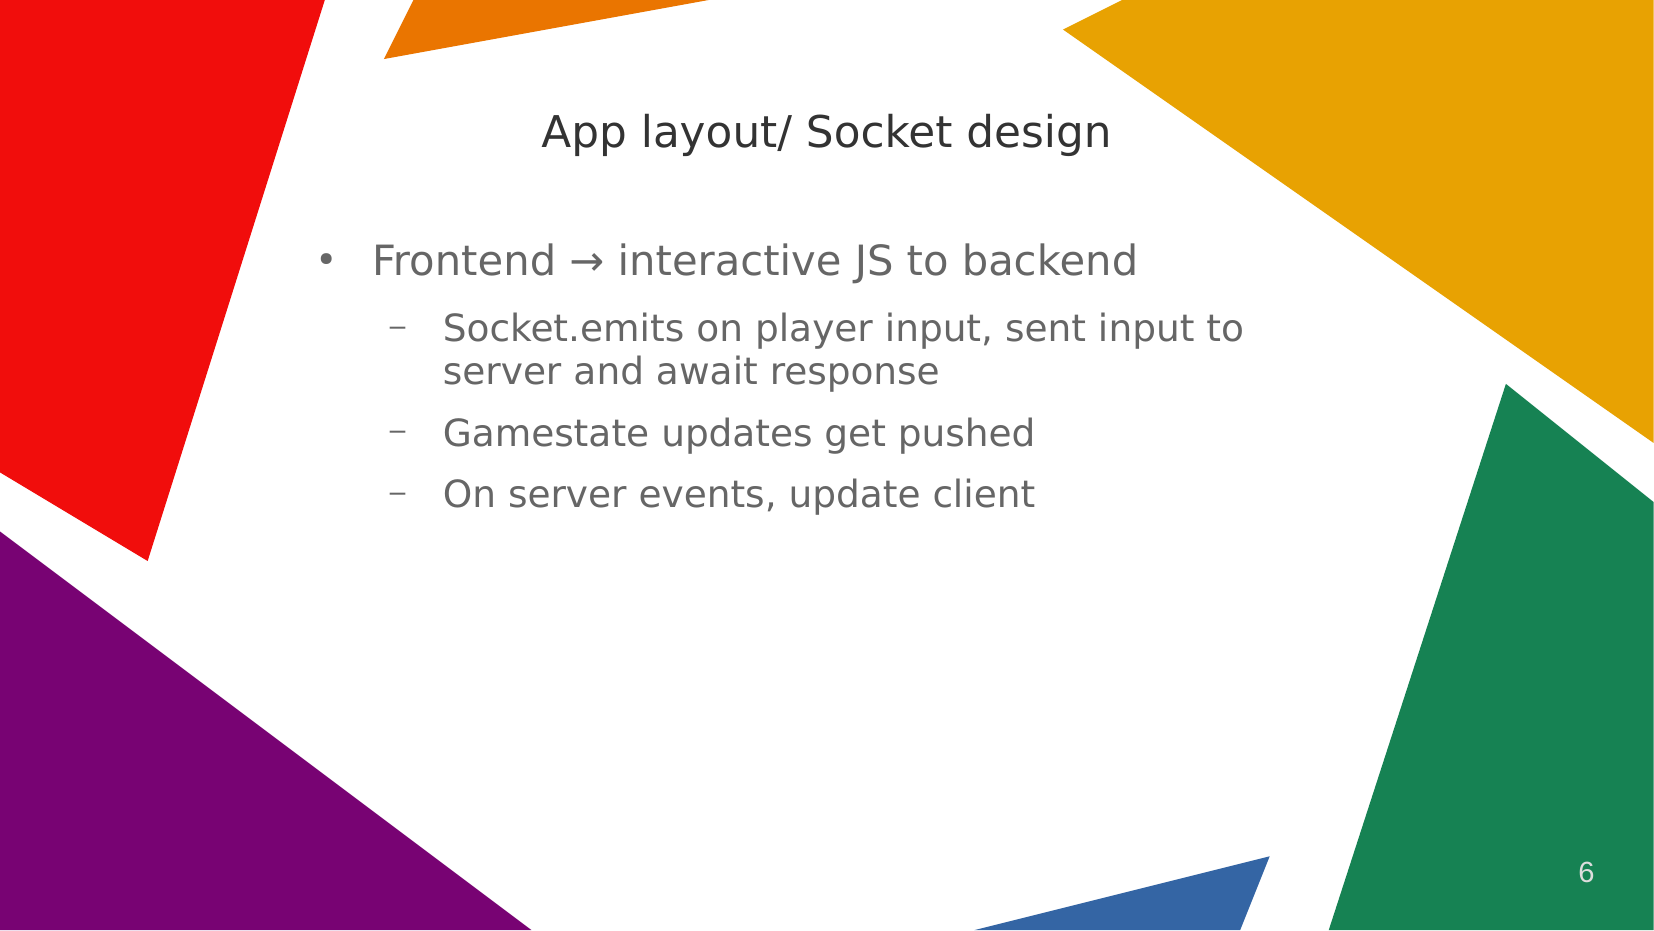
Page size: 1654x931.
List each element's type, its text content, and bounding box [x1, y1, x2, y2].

title App layout/ Socket design [295, 59, 1359, 207]
list Frontend → interactive JS to backend Socket.emits on player input, sent input to server and await response Gamestate updates get pushed On server events, update client [301, 236, 1365, 827]
